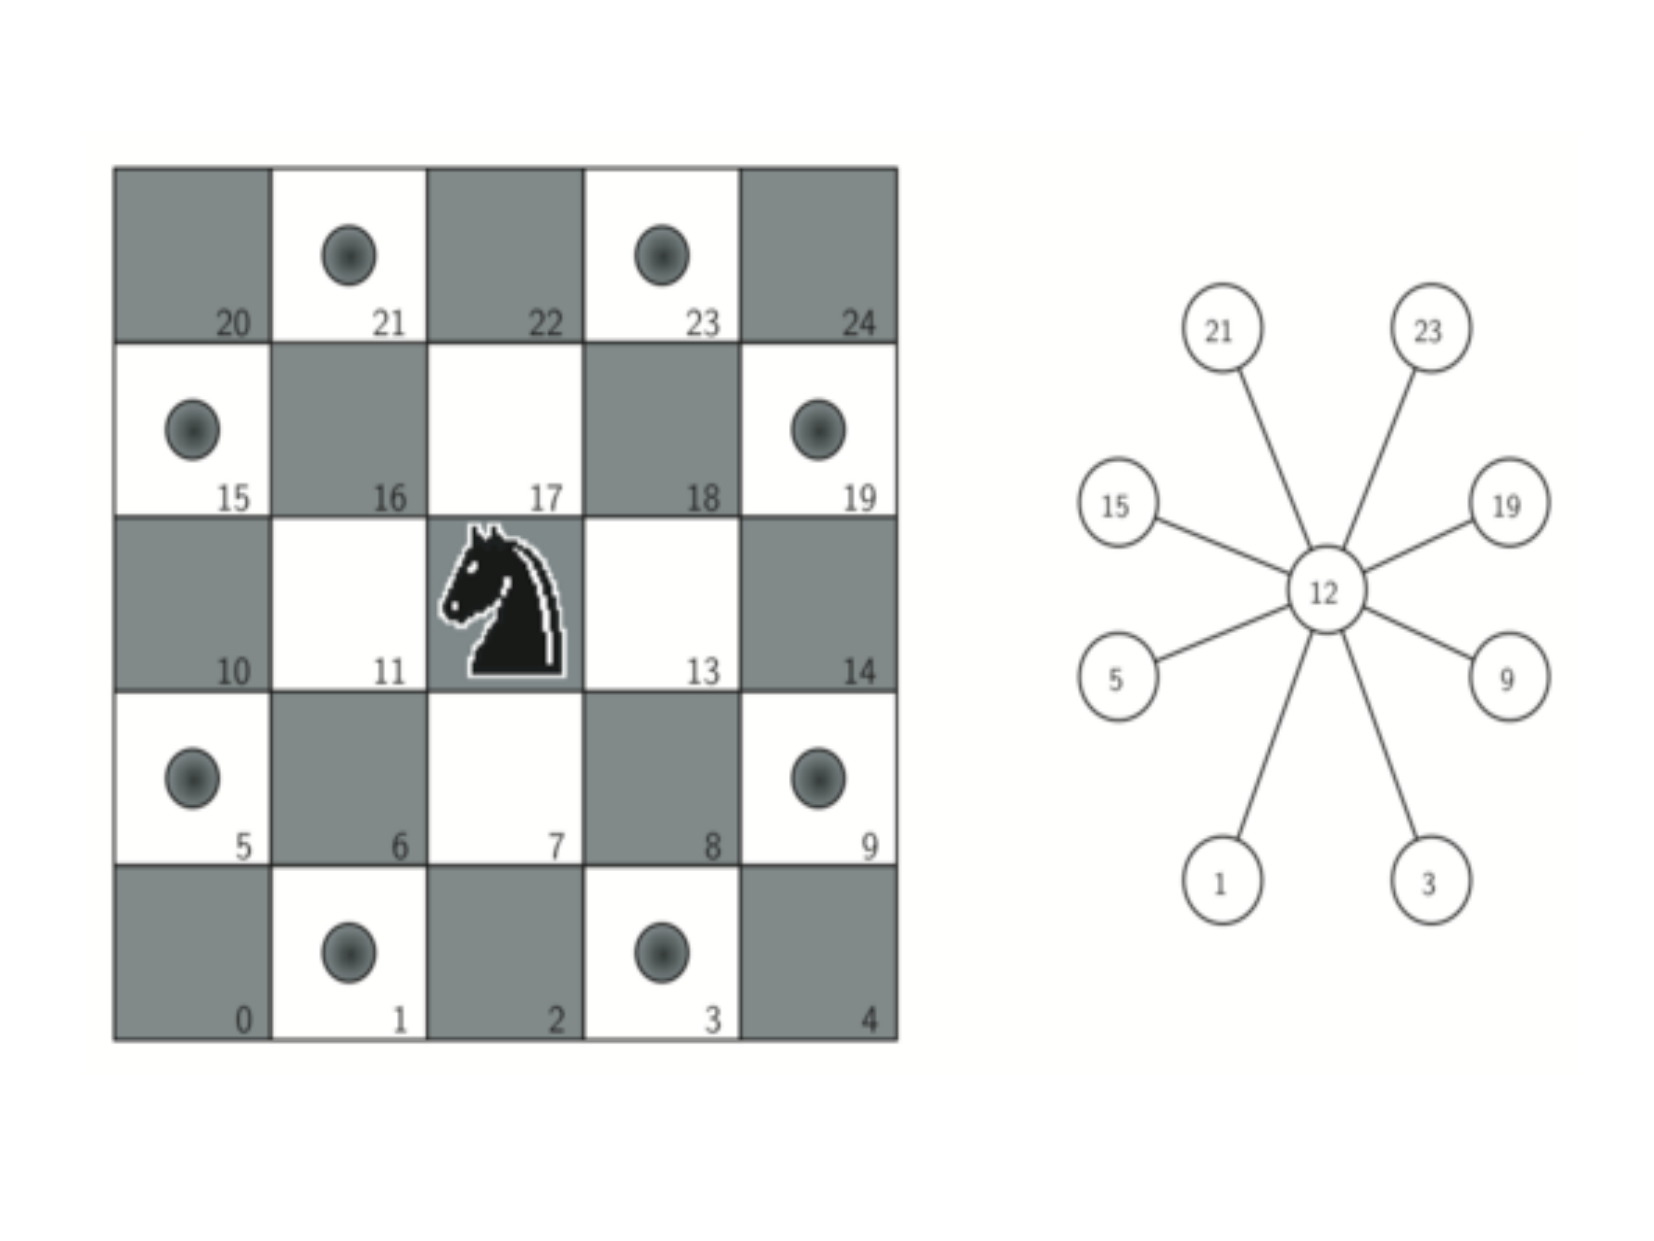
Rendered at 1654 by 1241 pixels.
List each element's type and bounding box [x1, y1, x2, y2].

picture [82, 129, 1583, 1075]
